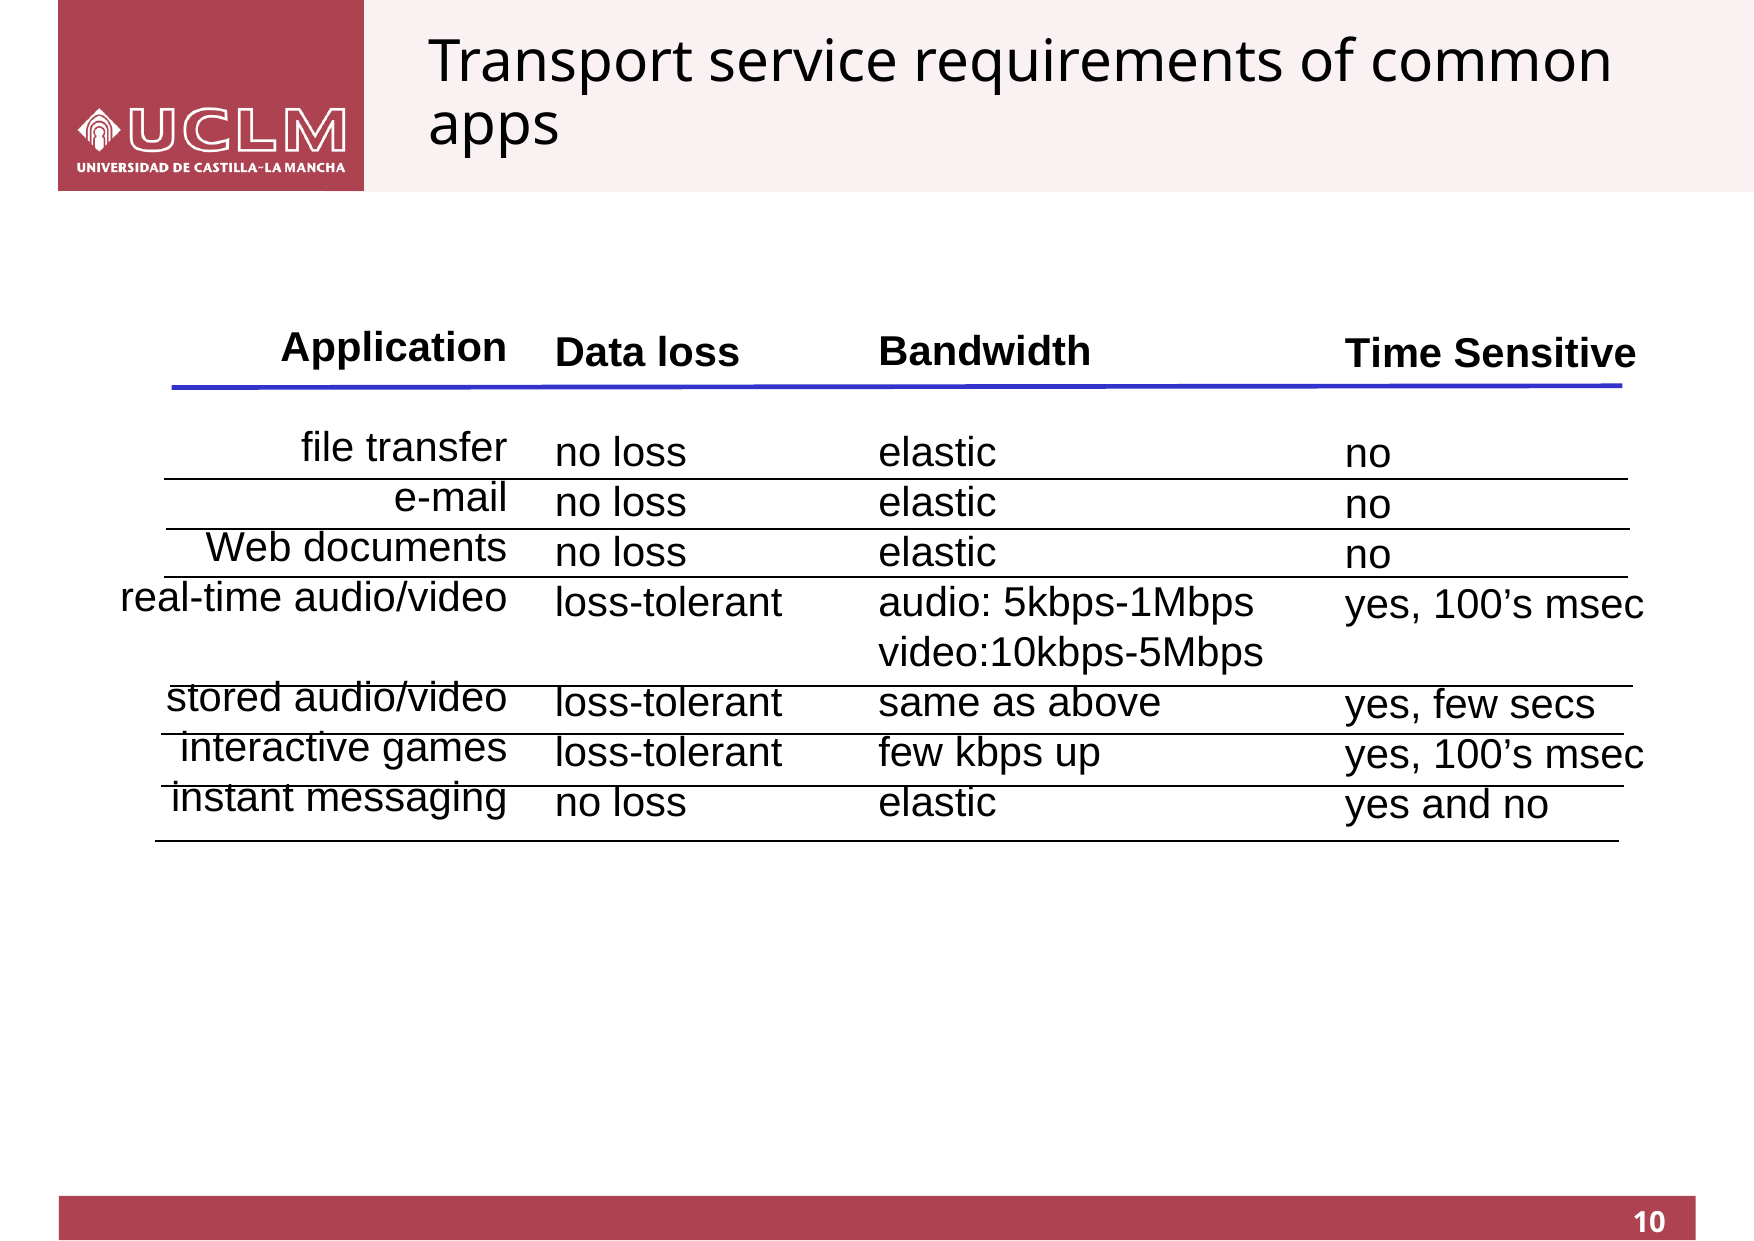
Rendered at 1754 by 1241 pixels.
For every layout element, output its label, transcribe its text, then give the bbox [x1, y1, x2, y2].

text_box Data loss no loss no loss no loss loss-tolerant loss-tolerant loss-tolerant no loss [540, 390, 798, 478]
title Transport service requirements of common apps [413, 0, 1667, 198]
text_box Bandwidth elastic elastic elastic audio: 5kbps-1Mbps video:10kbps-5Mbps same as above few kbps up elastic [863, 735, 1330, 785]
text_box Data loss no loss no loss no loss loss-tolerant loss-tolerant loss-tolerant no loss [540, 578, 798, 685]
text_box Bandwidth elastic elastic elastic audio: 5kbps-1Mbps video:10kbps-5Mbps same as above few kbps up elastic [863, 530, 1330, 576]
text_box Bandwidth elastic elastic elastic audio: 5kbps-1Mbps video:10kbps-5Mbps same as above few kbps up elastic [863, 316, 1358, 384]
text_box Data loss no loss no loss no loss loss-tolerant loss-tolerant loss-tolerant no loss [540, 480, 798, 528]
text_box Bandwidth elastic elastic elastic audio: 5kbps-1Mbps video:10kbps-5Mbps same as above few kbps up elastic [863, 480, 1330, 528]
text_box Bandwidth elastic elastic elastic audio: 5kbps-1Mbps video:10kbps-5Mbps same as above few kbps up elastic [863, 687, 1330, 733]
text_box Bandwidth elastic elastic elastic audio: 5kbps-1Mbps video:10kbps-5Mbps same as above few kbps up elastic [863, 389, 1330, 478]
text_box Data loss no loss no loss no loss loss-tolerant loss-tolerant loss-tolerant no loss [540, 687, 798, 733]
text_box Time Sensitive no no no yes, 100’s msec yes, few secs yes, 100’s msec yes and no [1330, 318, 1726, 835]
text_box Data loss no loss no loss no loss loss-tolerant loss-tolerant loss-tolerant no loss [540, 316, 798, 384]
text_box Data loss no loss no loss no loss loss-tolerant loss-tolerant loss-tolerant no loss [540, 530, 798, 576]
text_box Data loss no loss no loss no loss loss-tolerant loss-tolerant loss-tolerant no loss [540, 735, 798, 785]
picture [58, 0, 364, 191]
text_box Application file transfer e-mail Web documents real-time audio/video stored audio/video interactive games instant messaging [105, 312, 523, 828]
text_box Data loss no loss no loss no loss loss-tolerant loss-tolerant loss-tolerant no loss [540, 787, 798, 833]
text_box Bandwidth elastic elastic elastic audio: 5kbps-1Mbps video:10kbps-5Mbps same as above few kbps up elastic [863, 787, 1330, 833]
text_box Bandwidth elastic elastic elastic audio: 5kbps-1Mbps video:10kbps-5Mbps same as above few kbps up elastic [863, 578, 1330, 685]
